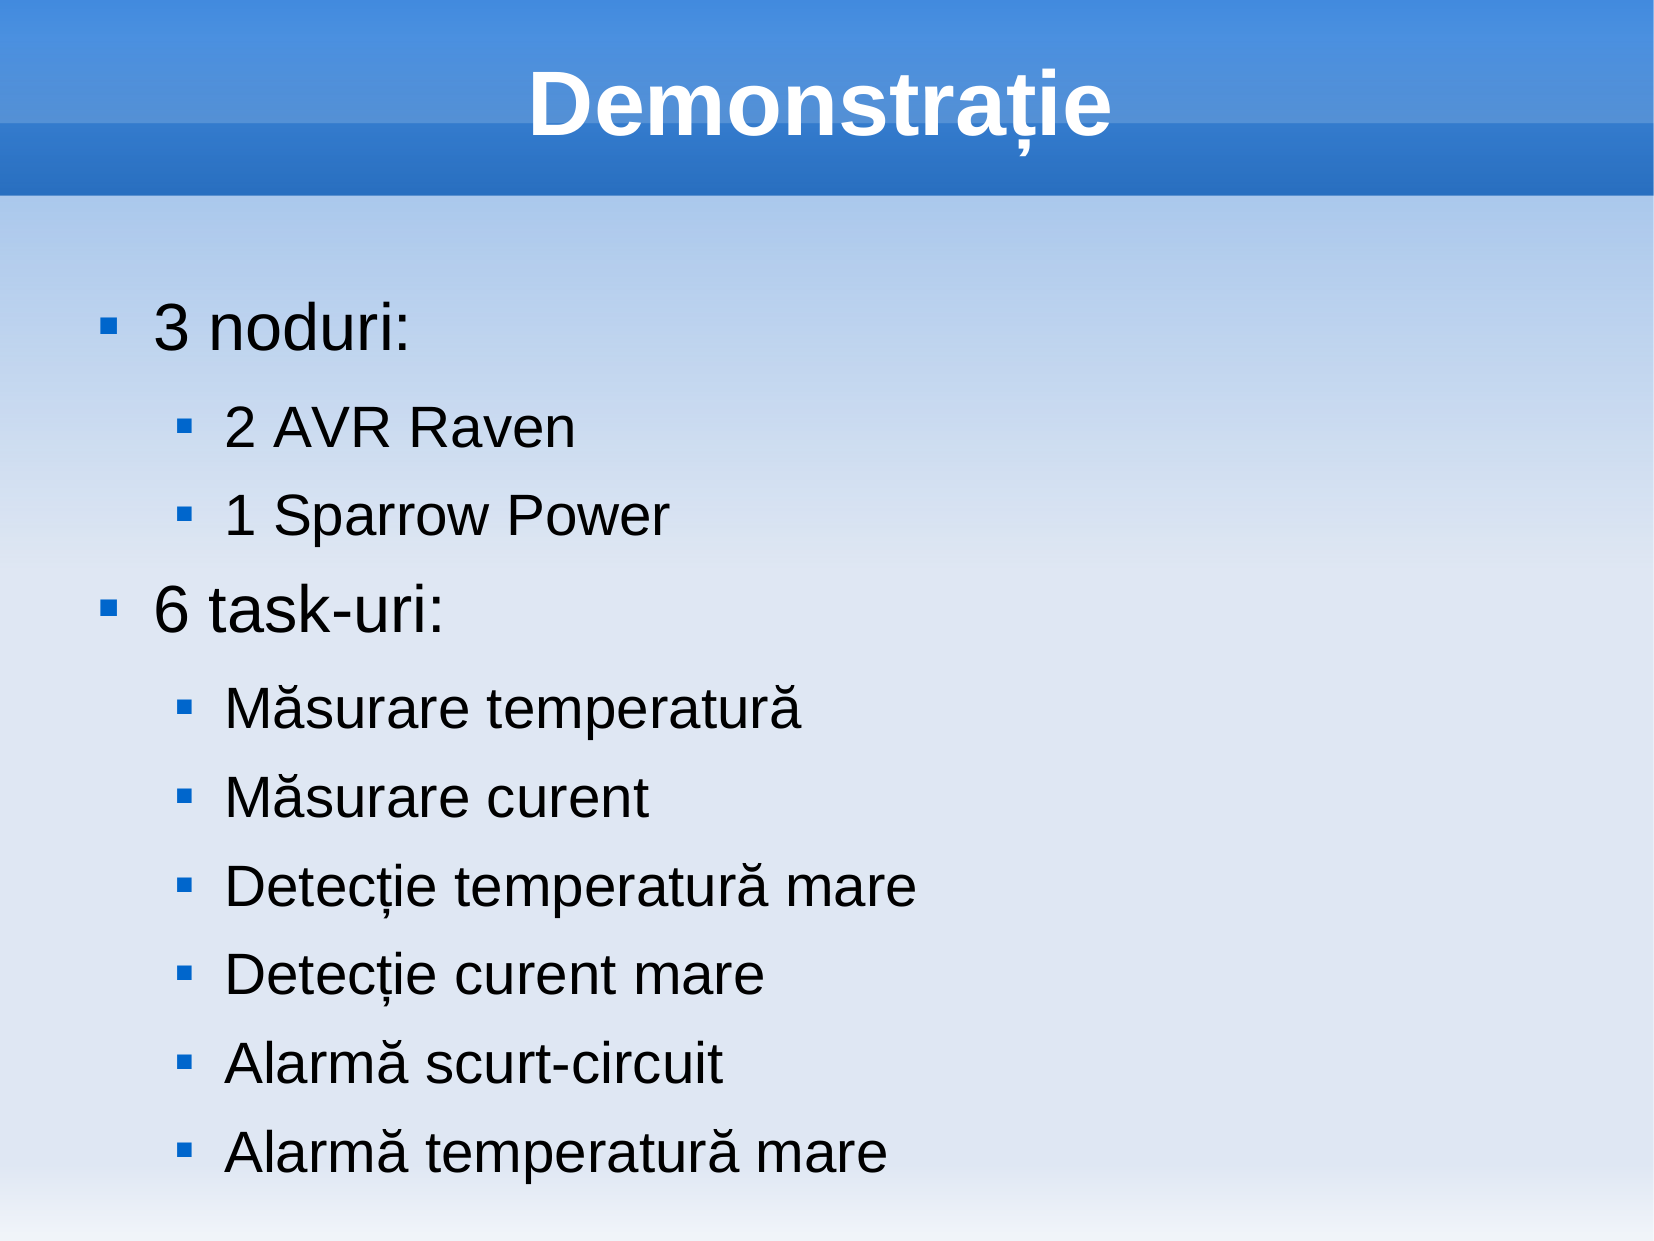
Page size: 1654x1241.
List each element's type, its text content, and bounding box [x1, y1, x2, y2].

title Demonstrație [76, 7, 1565, 200]
list 3 noduri: 2 AVR Raven 1 Sparrow Power 6 task-uri: Măsurare temperatură Măsurare curent Detecție temperatură mare Detecție curent mare Alarmă scurt-circuit Alarmă temperatură mare [82, 290, 1571, 1241]
picture [0, 0, 1654, 1241]
